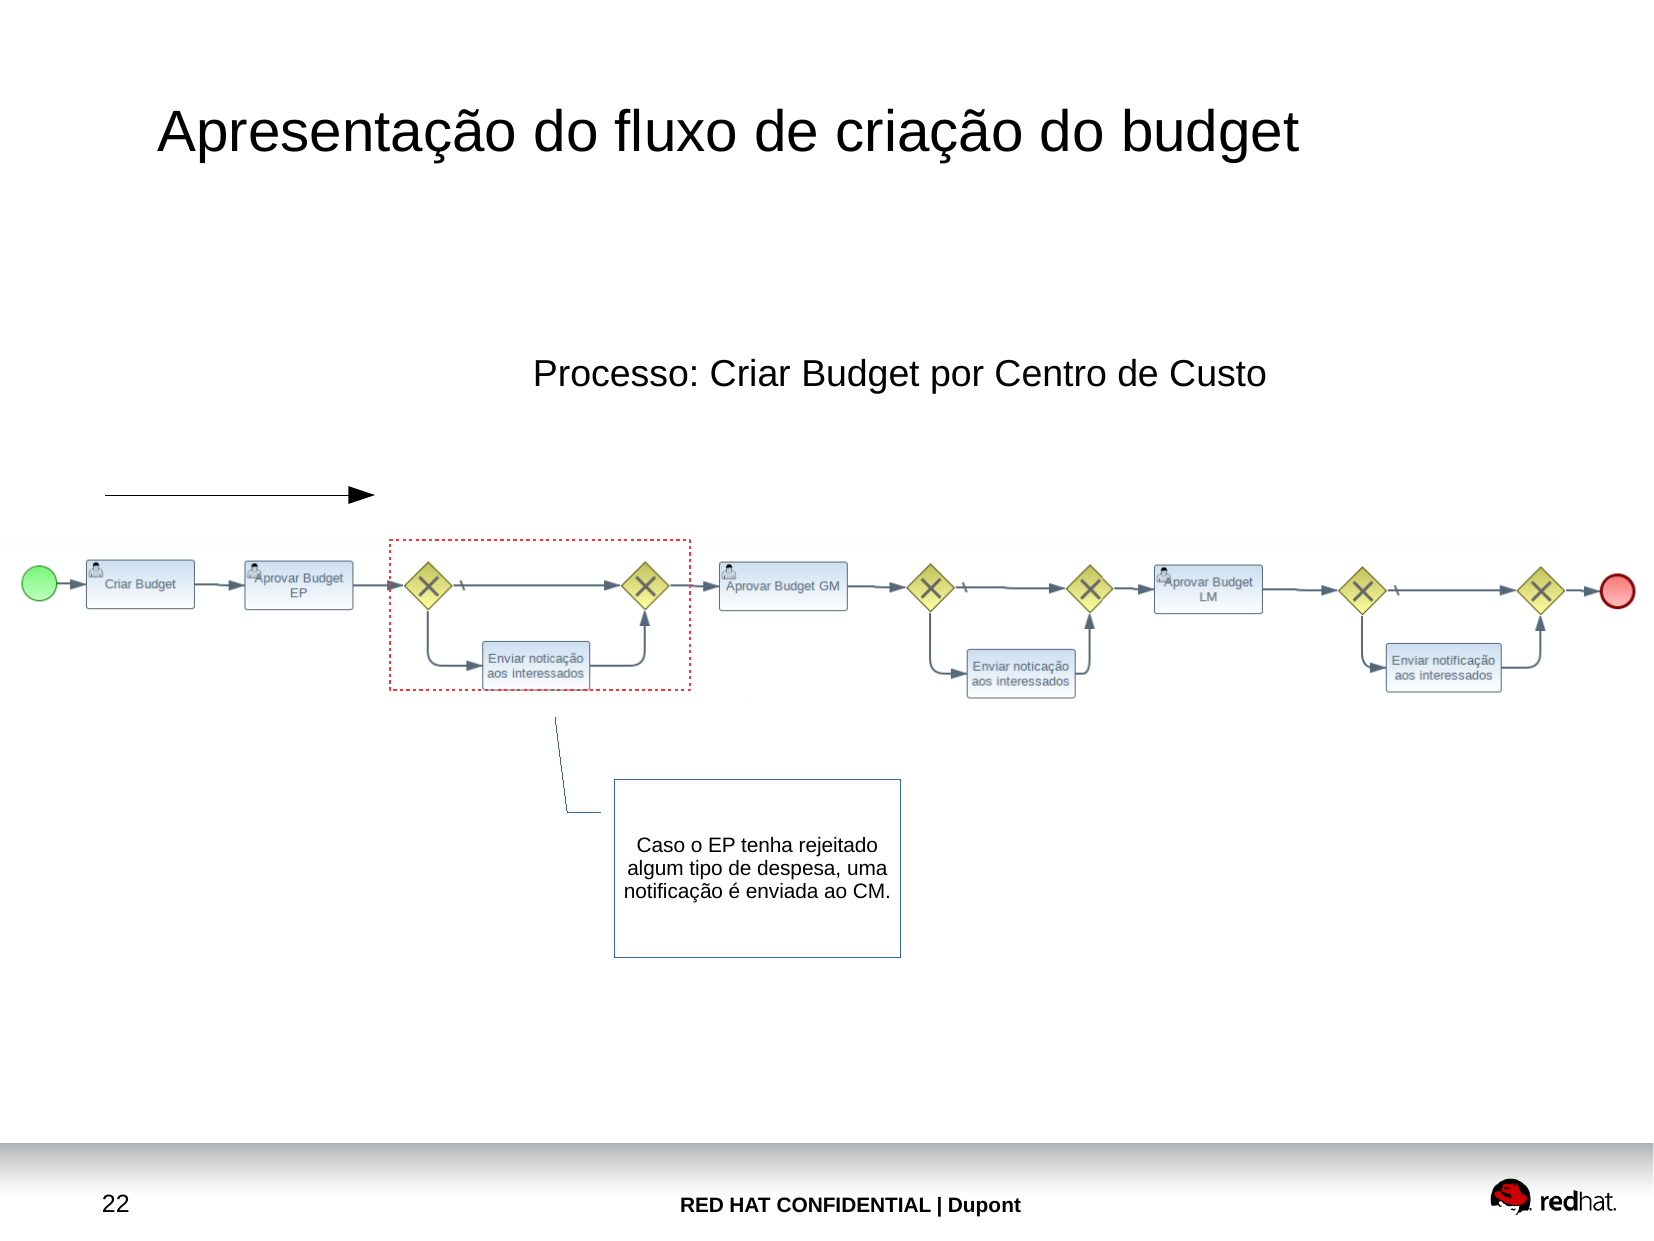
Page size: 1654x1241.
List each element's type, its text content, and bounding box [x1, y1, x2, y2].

text_box Apresentação do fluxo de criação do budget [82, 37, 1571, 226]
picture [0, 1143, 1654, 1241]
picture [0, 539, 1654, 718]
text_box Processo: Criar Budget por Centro de Custo [518, 345, 1293, 402]
text_box Caso o EP tenha rejeitado algum tipo de despesa, uma notificação é enviada ao CM. [615, 780, 900, 957]
